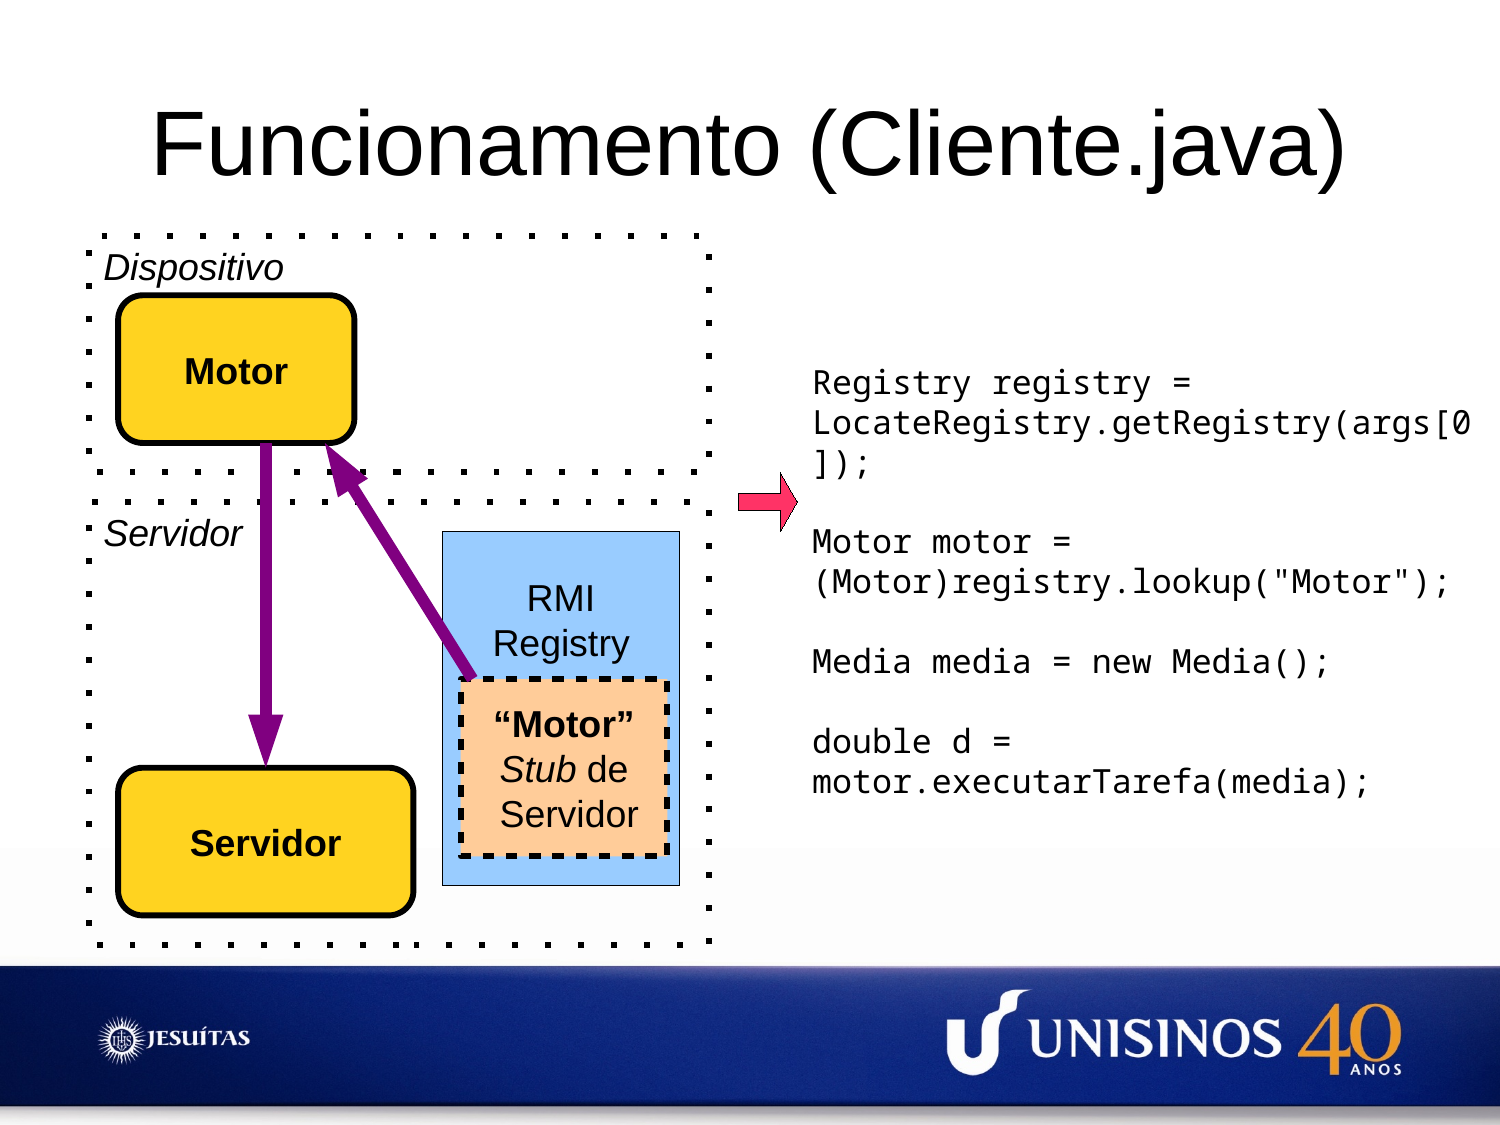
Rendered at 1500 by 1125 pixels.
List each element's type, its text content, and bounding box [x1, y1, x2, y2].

text_box Servidor [88, 501, 258, 591]
title Funcionamento (Cliente.java) [75, 45, 1426, 233]
text_box Dispositivo [88, 235, 299, 296]
text_box Servidor [118, 767, 414, 916]
text_box [738, 472, 798, 532]
text_box RMI Registry [442, 531, 680, 886]
picture [0, 848, 1500, 1125]
text_box “Motor” Stub de Servidor [460, 679, 668, 857]
text_box Motor [118, 295, 355, 443]
text_box Registry registry = LocateRegistry.getRegistry(args[0]); Motor motor = (Motor)registry.lookup("Motor"); Media media = new Media(); double d = motor.executarTarefa(media); [797, 353, 1500, 768]
